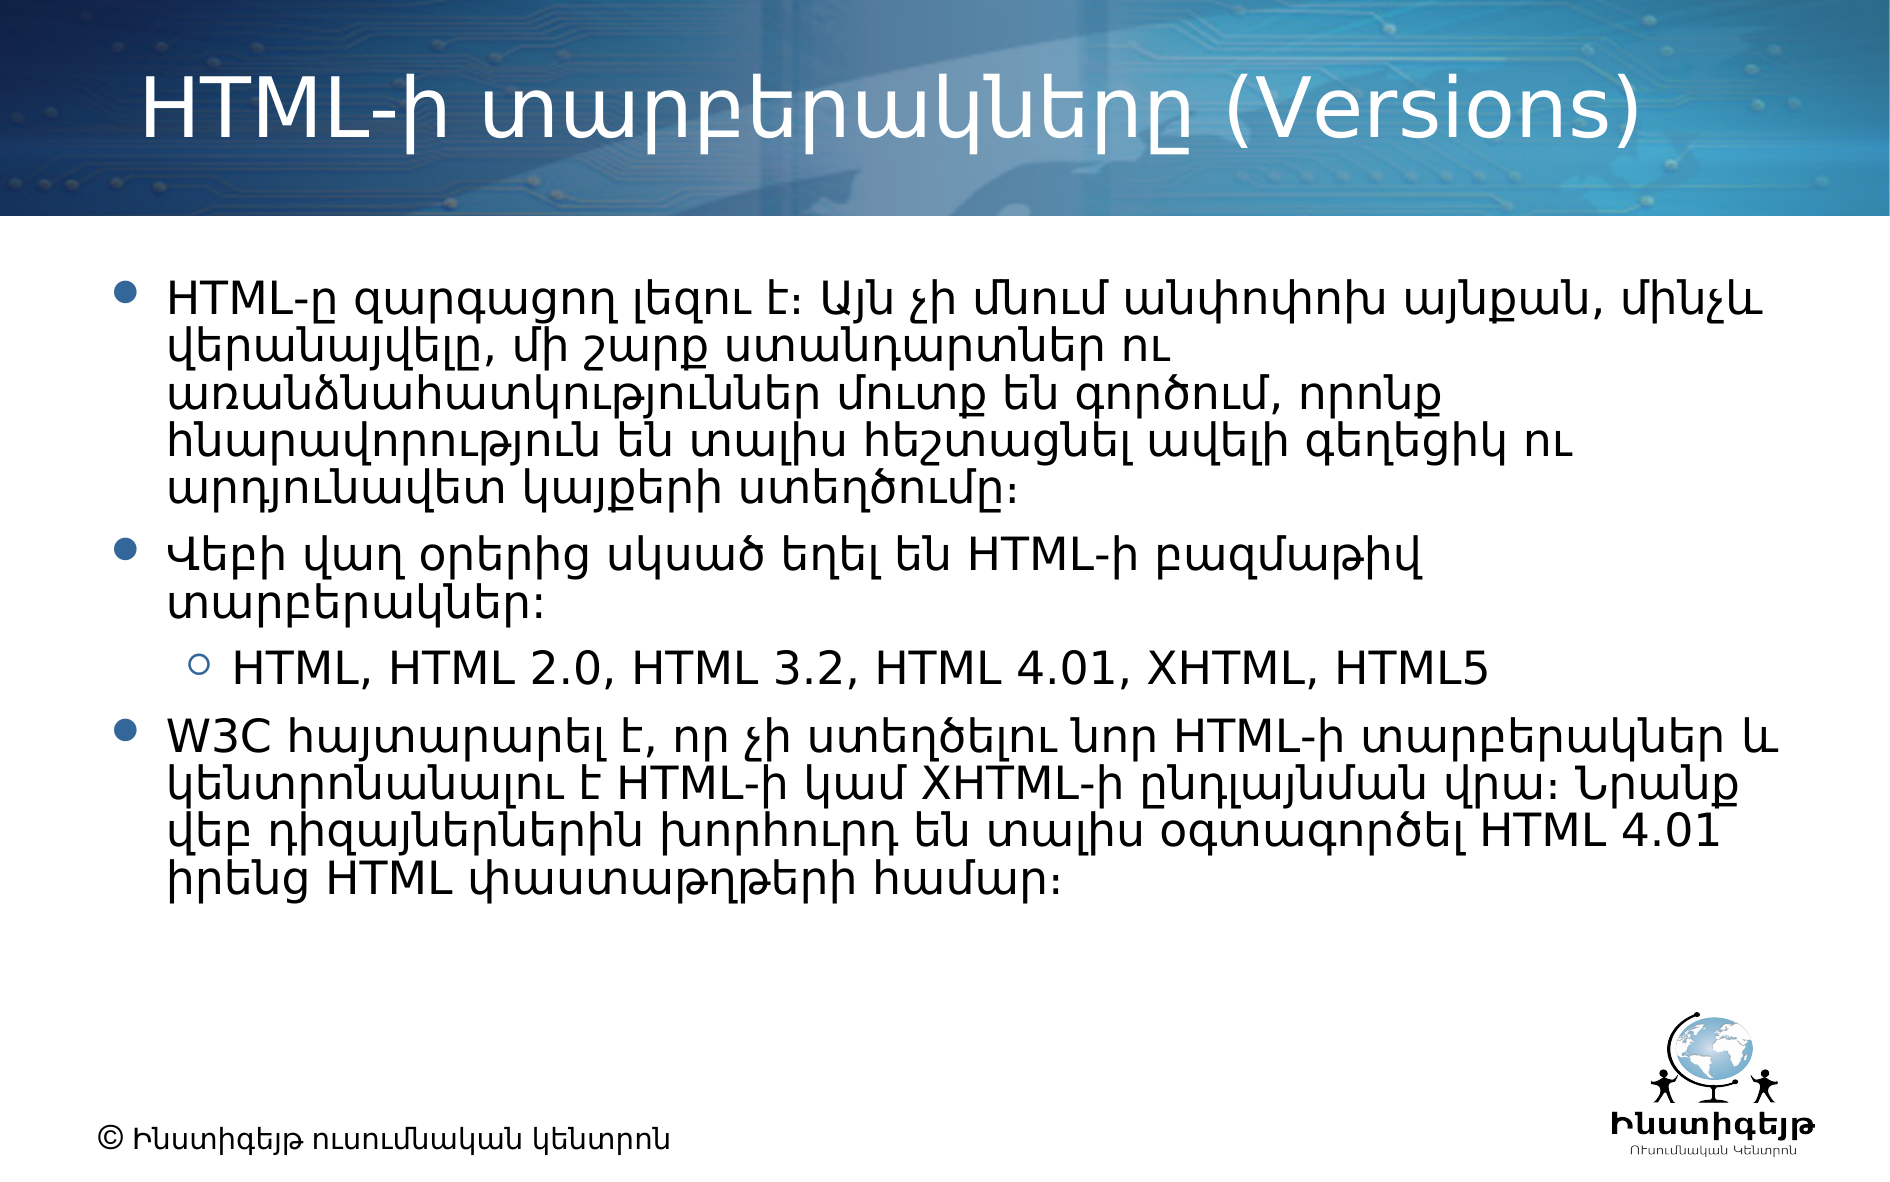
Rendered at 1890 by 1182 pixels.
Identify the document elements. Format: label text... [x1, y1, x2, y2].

text_box HTML-ի տարբերակները (Versions) [138, 82, 1801, 88]
picture [0, 0, 1890, 216]
list HTML-ը զարգացող լեզու է։ Այն չի մնում անփոփոխ այնքան, մինչև վերանայվելը, մի շարք ստանդարտներ ու առանձնահատկություններ մուտք են գործում, որոնք հնարավորություն են տալիս հեշտացնել ավելի գեղեցիկ ու արդյունավետ կայքերի ստեղծումը։ Վեբի վաղ օրերից սկսած եղել են HTML-ի բազմաթիվ տարբերակներ: HTML, HTML 2.0, HTML 3.2, HTML 4.01, XHTML, HTML5 W3C հայտարարել է, որ չի ստեղծելու նոր HTML-ի տարբերակներ և կենտրոնանալու է HTML-ի կամ XHTML-ի ընդլայնման վրա։ Նրանք վեբ դիզայներներին խորհուրդ են տալիս օգտագործել HTML 4.01 իրենց HTML փաստաթղթերի համար։ [110, 276, 1801, 302]
picture [1612, 1012, 1815, 1157]
